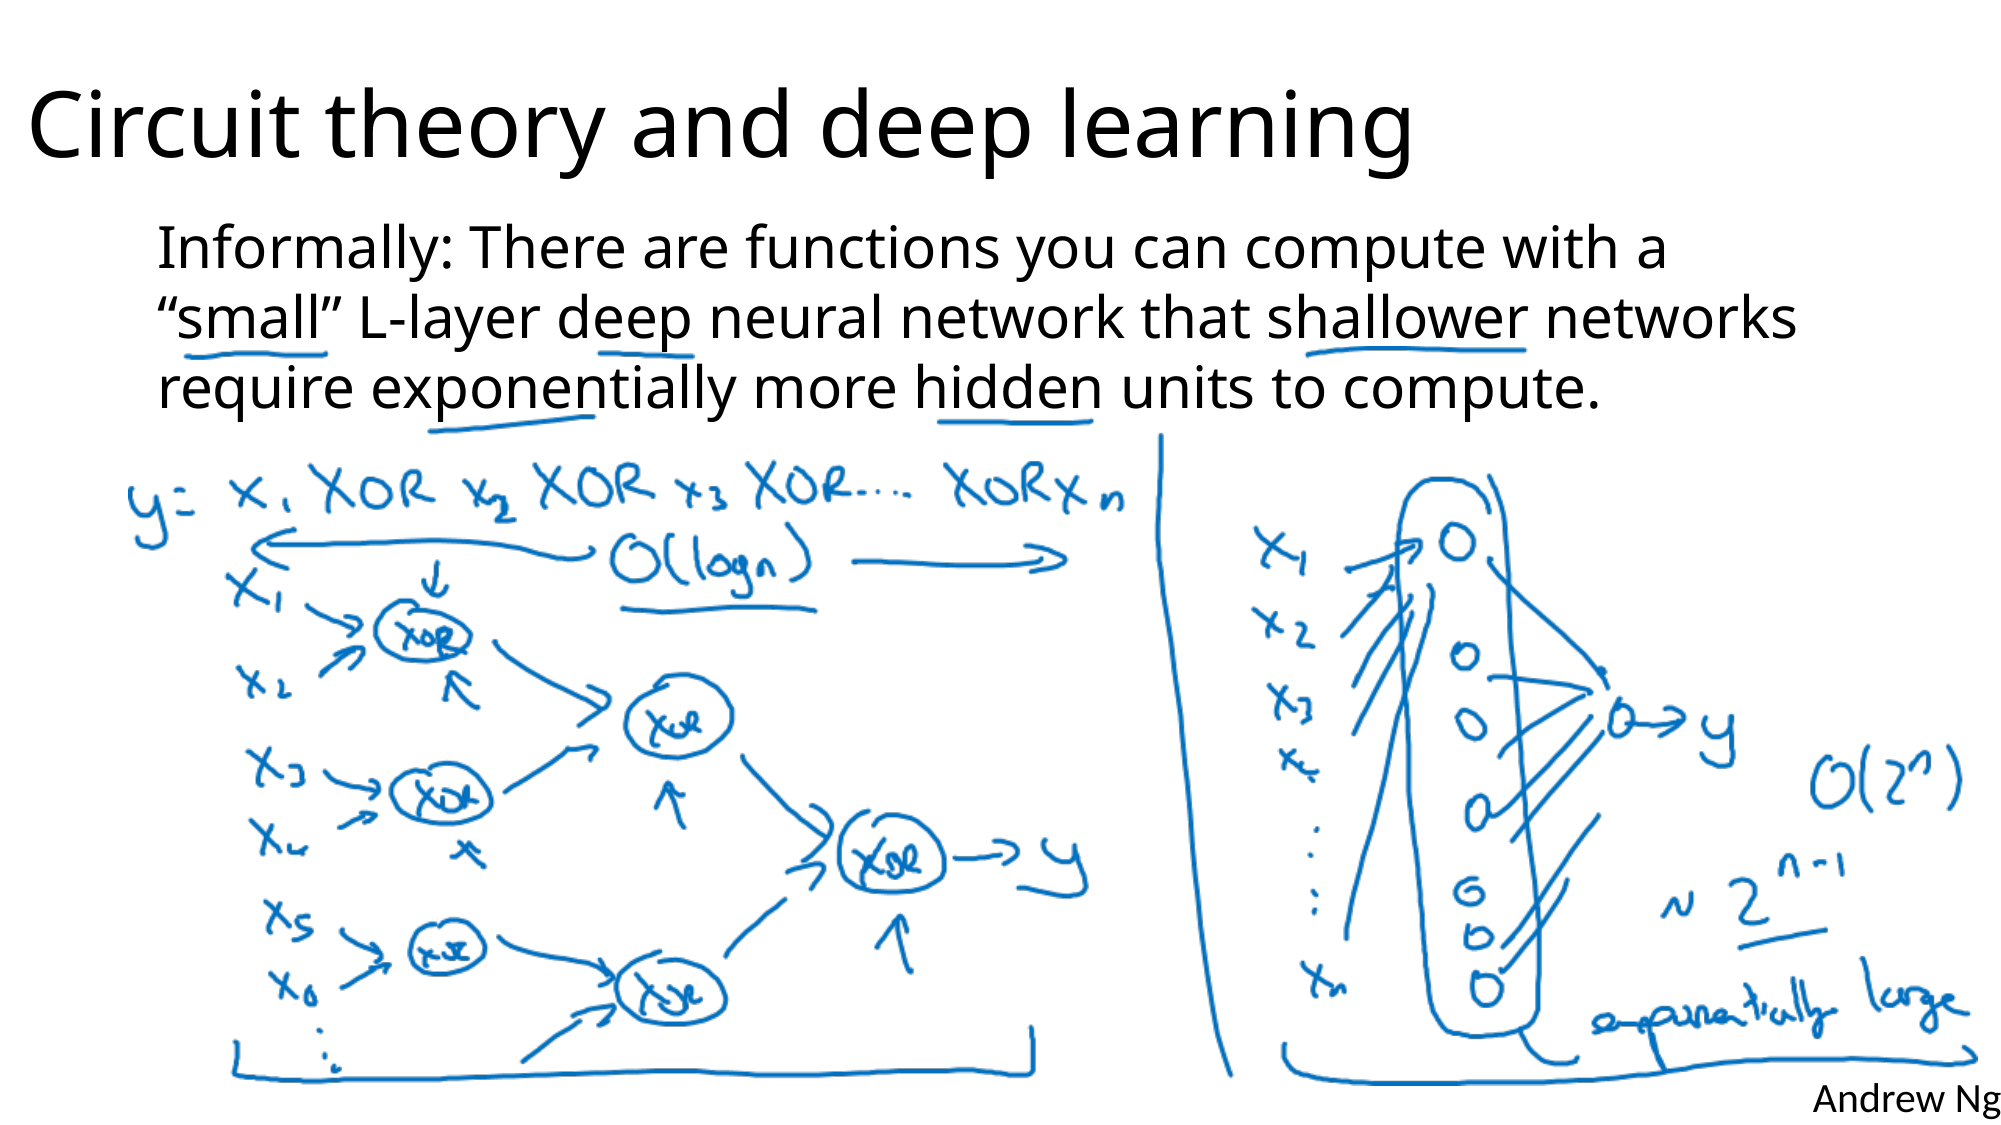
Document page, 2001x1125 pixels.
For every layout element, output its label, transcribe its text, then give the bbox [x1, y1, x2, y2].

title Circuit theory and deep learning [11, 12, 1737, 230]
text_box Informally: There are functions you can compute with a “small” L-layer deep neural network that shallower networks require exponentially more hidden units to compute. [142, 202, 1842, 346]
picture [128, 346, 1978, 1086]
